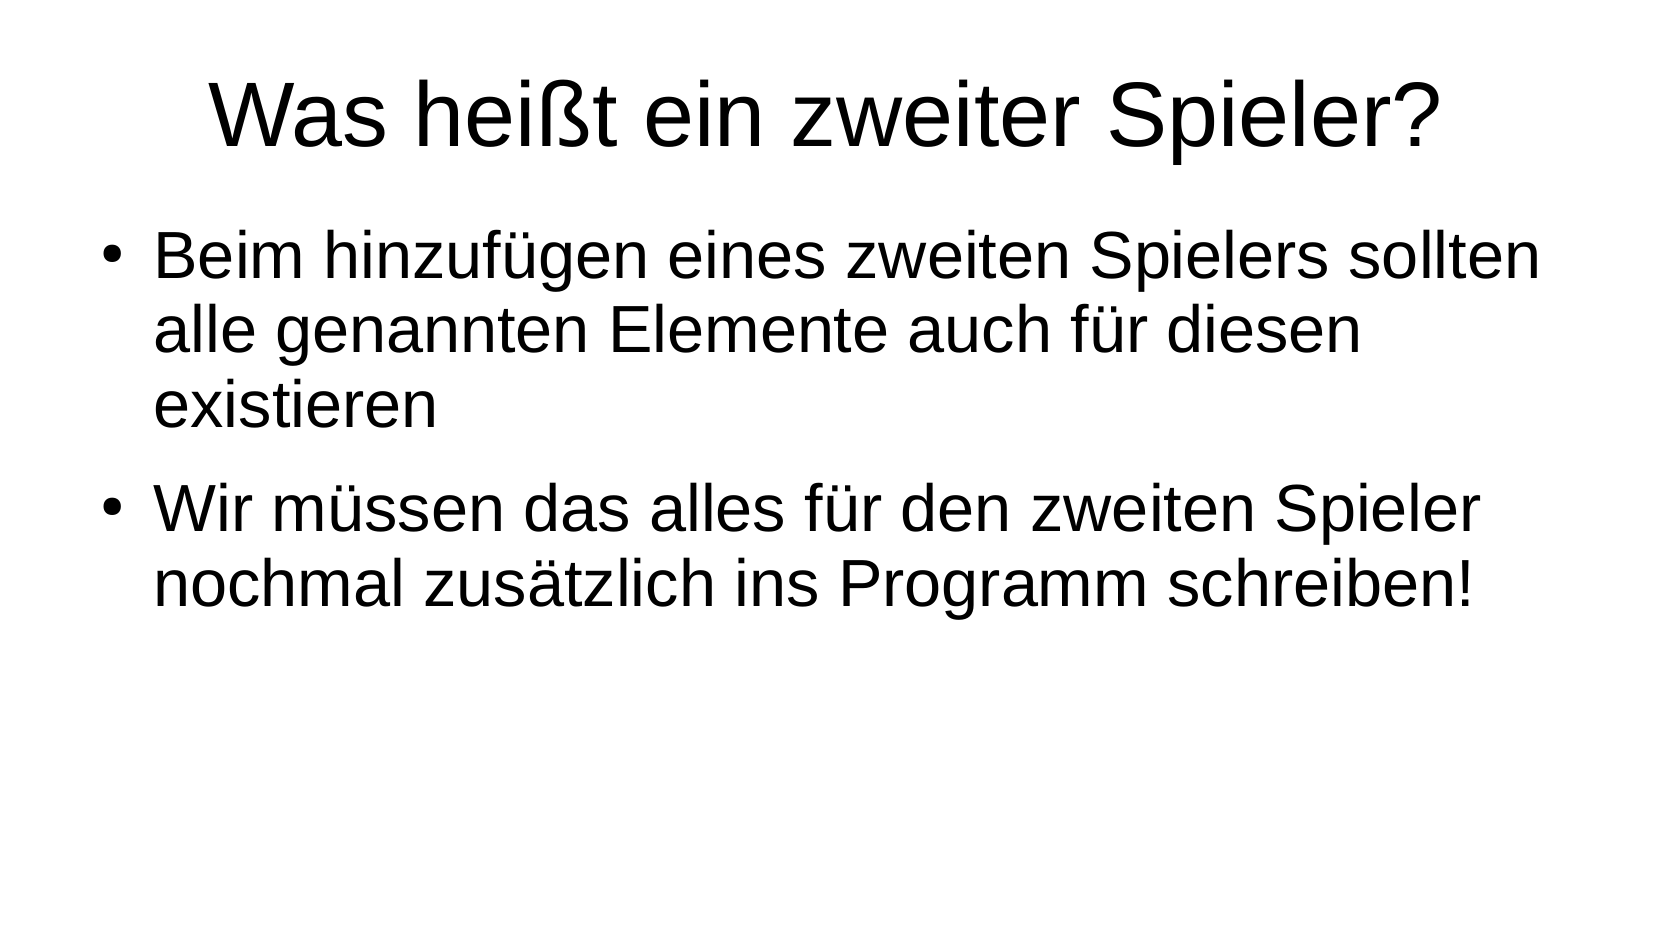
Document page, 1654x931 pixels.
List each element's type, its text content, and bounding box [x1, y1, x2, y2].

list Beim hinzufügen eines zweiten Spielers sollten alle genannten Elemente auch für diesen existieren Wir müssen das alles für den zweiten Spieler nochmal zusätzlich ins Programm schreiben! [82, 217, 1571, 758]
title Was heißt ein zweiter Spieler? [82, 37, 1571, 193]
